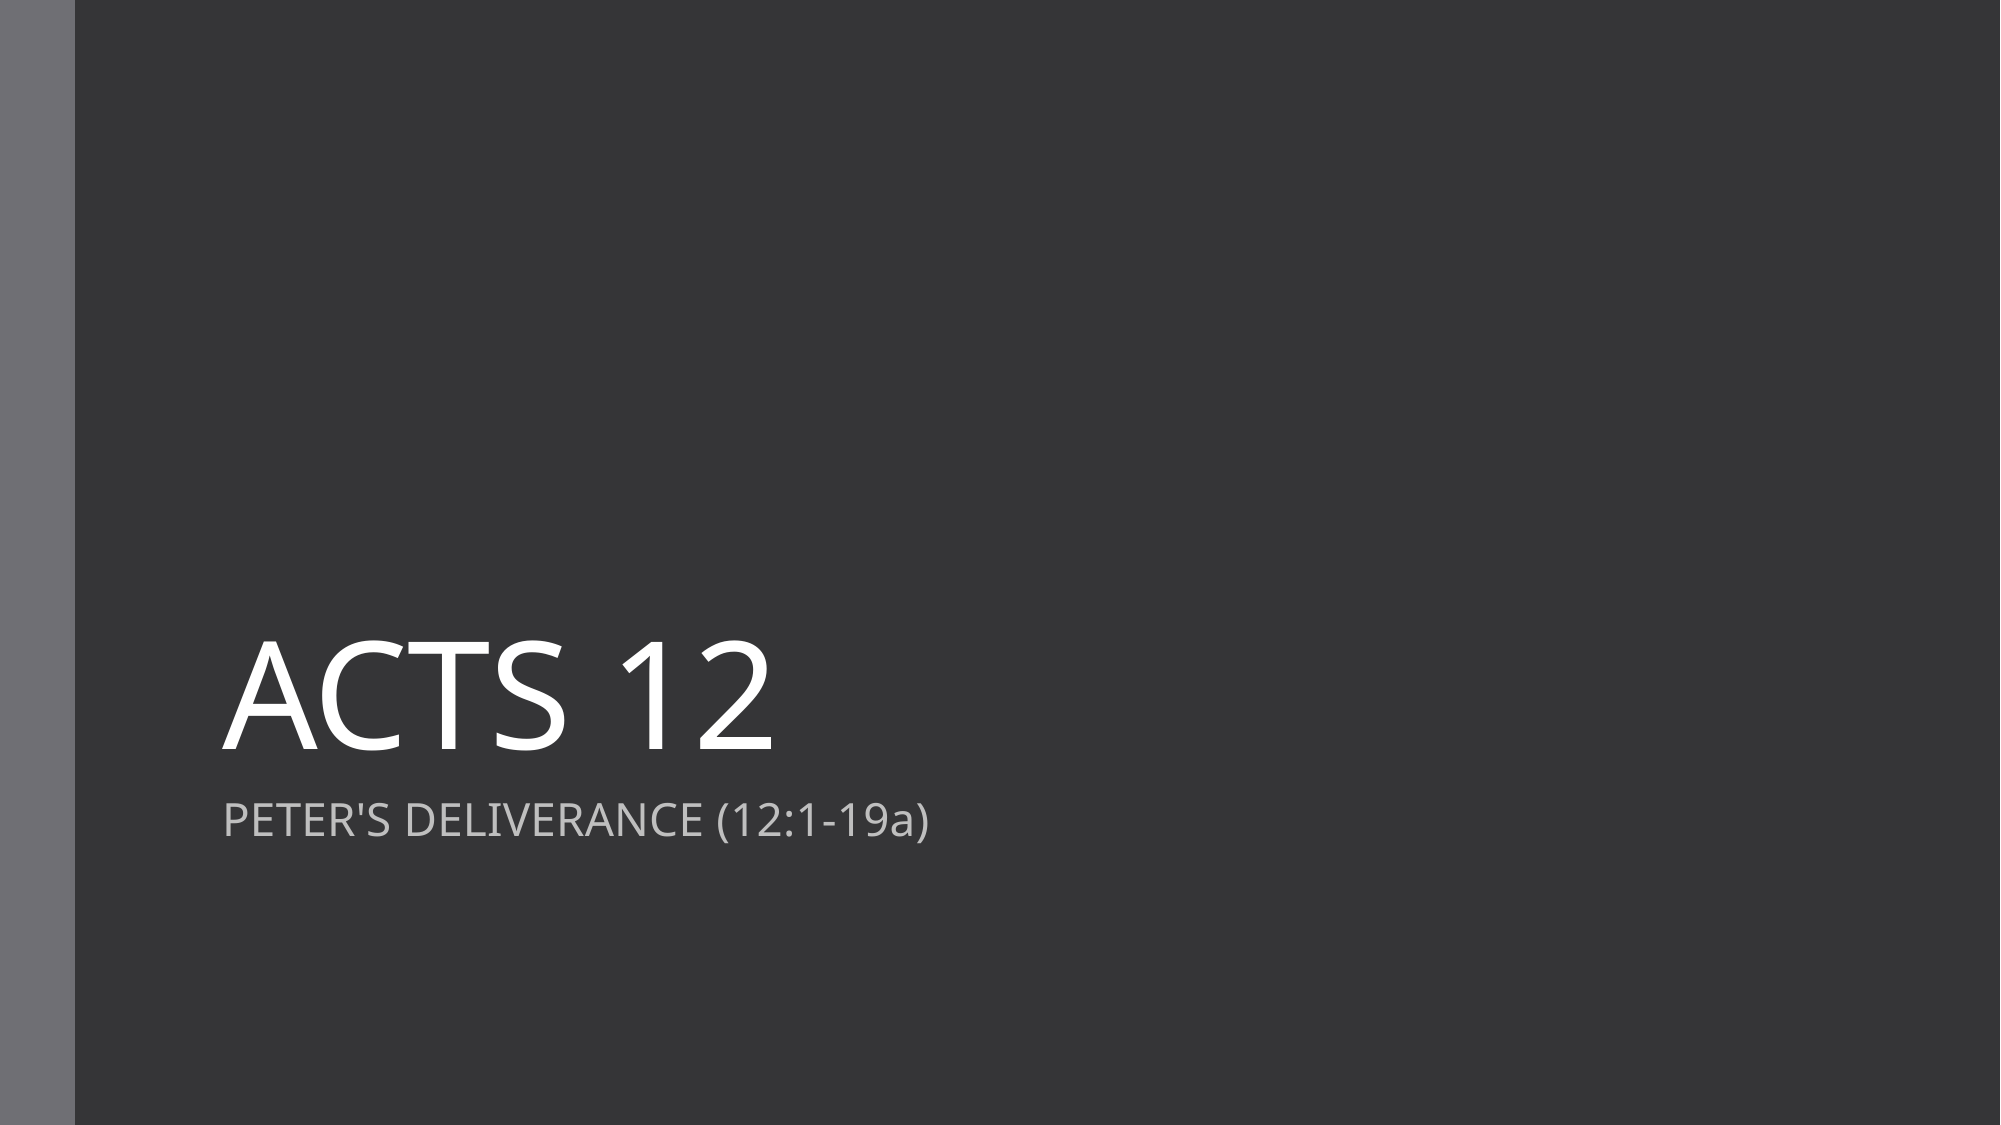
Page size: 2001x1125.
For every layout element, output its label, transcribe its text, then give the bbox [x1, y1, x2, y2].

subtitle PETER'S DELIVERANCE (12:1-19a) [206, 787, 1752, 1066]
title ACTS 12 [206, 124, 1752, 787]
